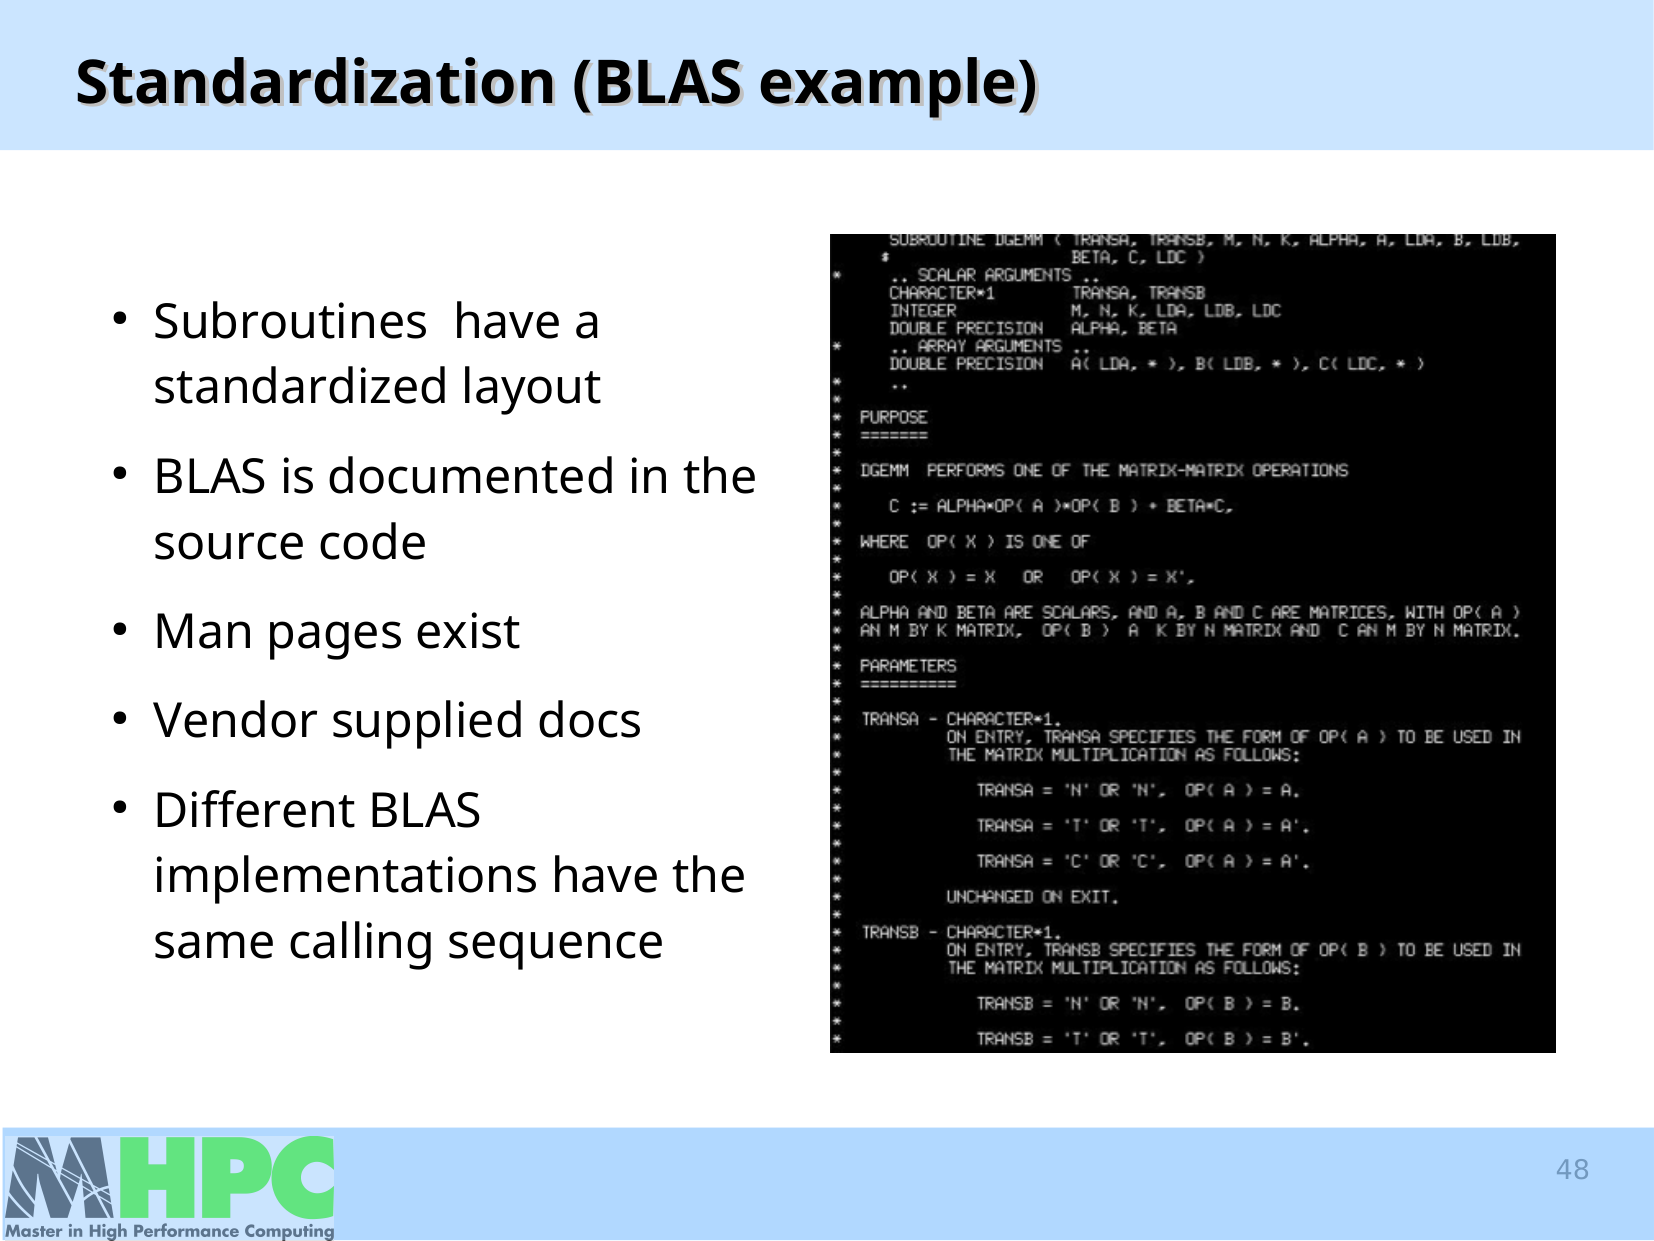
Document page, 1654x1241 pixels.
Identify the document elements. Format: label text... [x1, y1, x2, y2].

picture [830, 234, 1556, 1053]
list Subroutines have a standardized layout BLAS is documented in the source code Man pages exist Vendor supplied docs Different BLAS implementations have the same calling sequence [73, 286, 768, 978]
title Standardization (BLAS example) [75, 0, 1421, 184]
